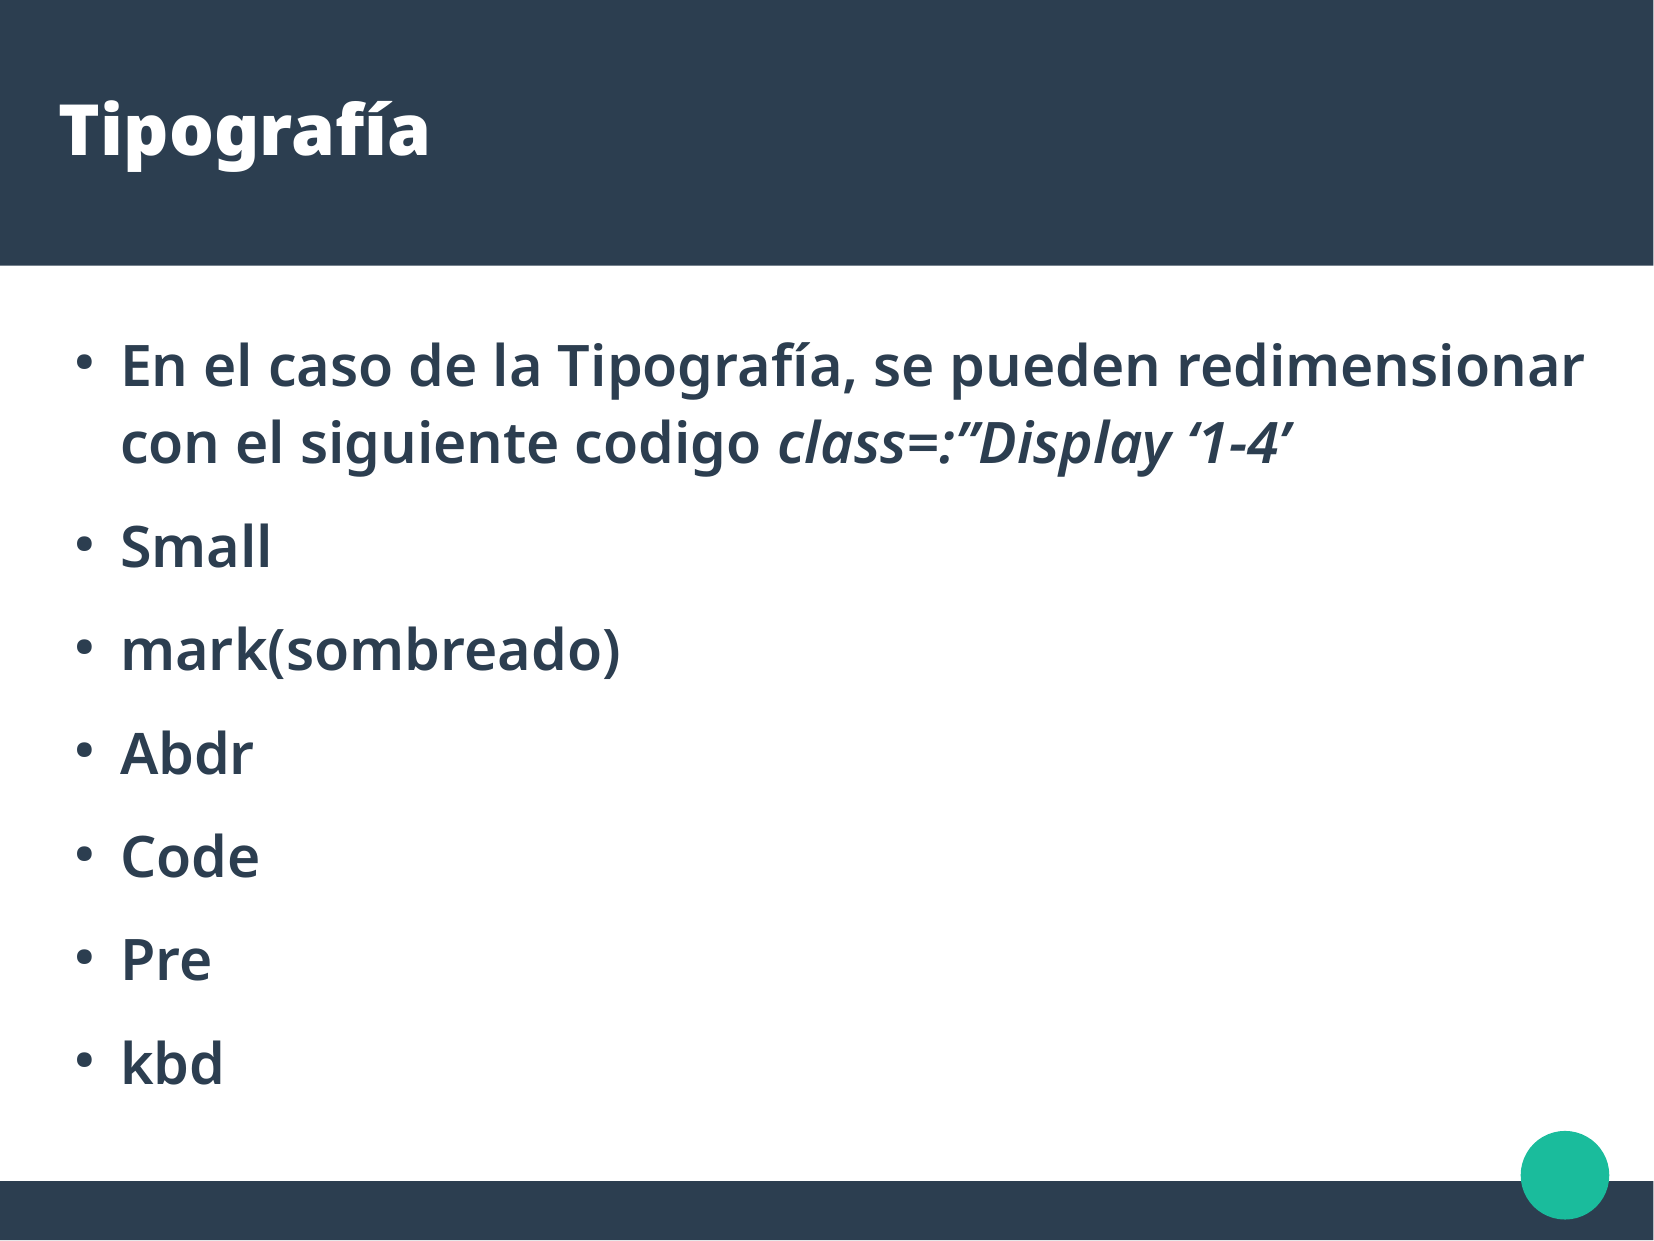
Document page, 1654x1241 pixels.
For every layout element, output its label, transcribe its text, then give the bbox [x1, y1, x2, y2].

title Tipografía [59, 49, 1595, 207]
list En el caso de la Tipografía, se pueden redimensionar con el siguiente codigo class=:”Display ‘1-4’ Small mark(sombreado) Abdr Code Pre kbd [59, 324, 1595, 1152]
